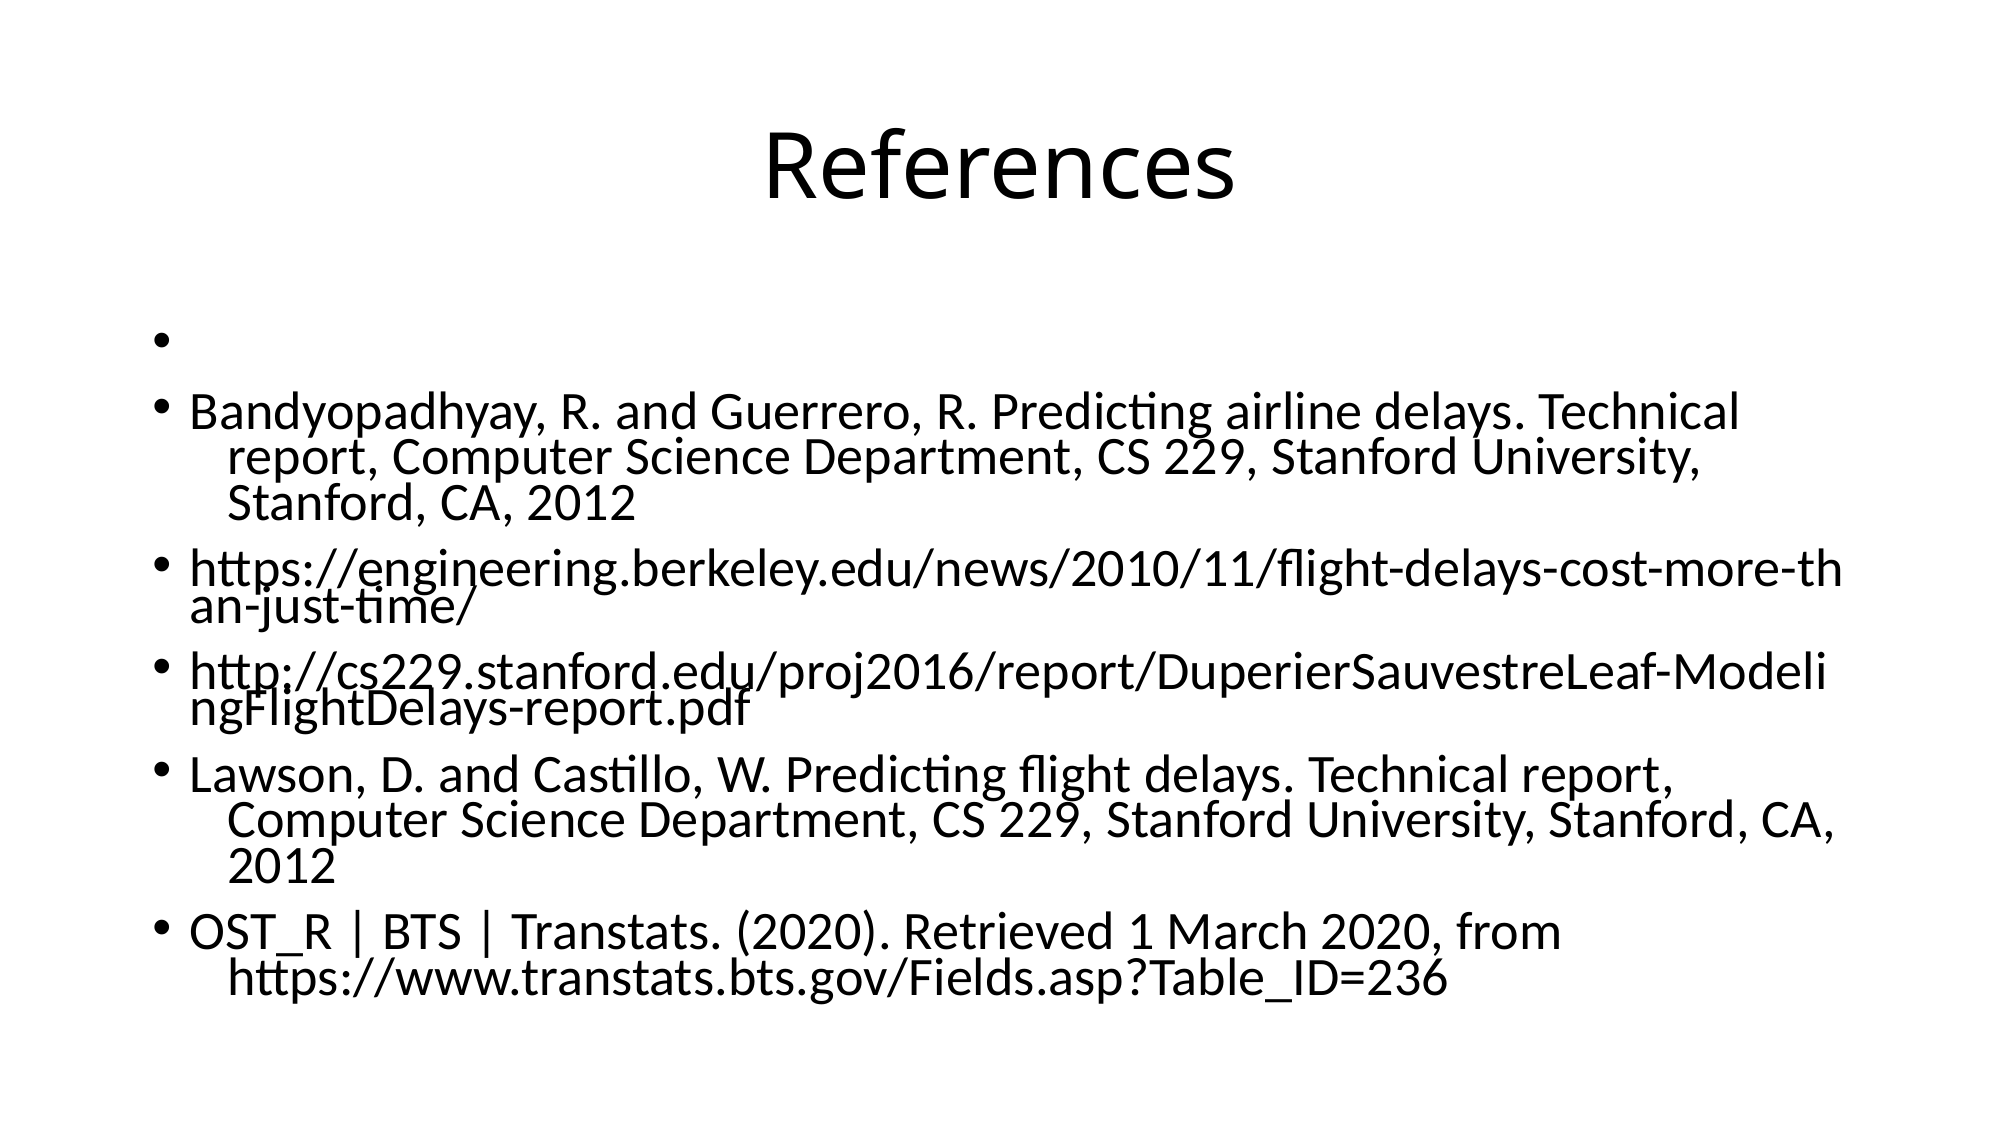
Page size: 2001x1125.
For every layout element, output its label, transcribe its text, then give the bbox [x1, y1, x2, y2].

list Bandyopadhyay, R. and Guerrero, R. Predicting airline delays. Technical report, Computer Science Department, CS 229, Stanford University, Stanford, CA, 2012 https://engineering.berkeley.edu/news/2010/11/flight-delays-cost-more-than-just-time/ http://cs229.stanford.edu/proj2016/report/DuperierSauvestreLeaf-ModelingFlightDelays-report.pdf Lawson, D. and Castillo, W. Predicting flight delays. Technical report, Computer Science Department, CS 229, Stanford University, Stanford, CA, 2012 OST_R | BTS | Transtats. (2020). Retrieved 1 March 2020, from https://www.transtats.bts.gov/Fields.asp?Table_ID=236 [137, 299, 1863, 1014]
title References [137, 59, 1863, 278]
